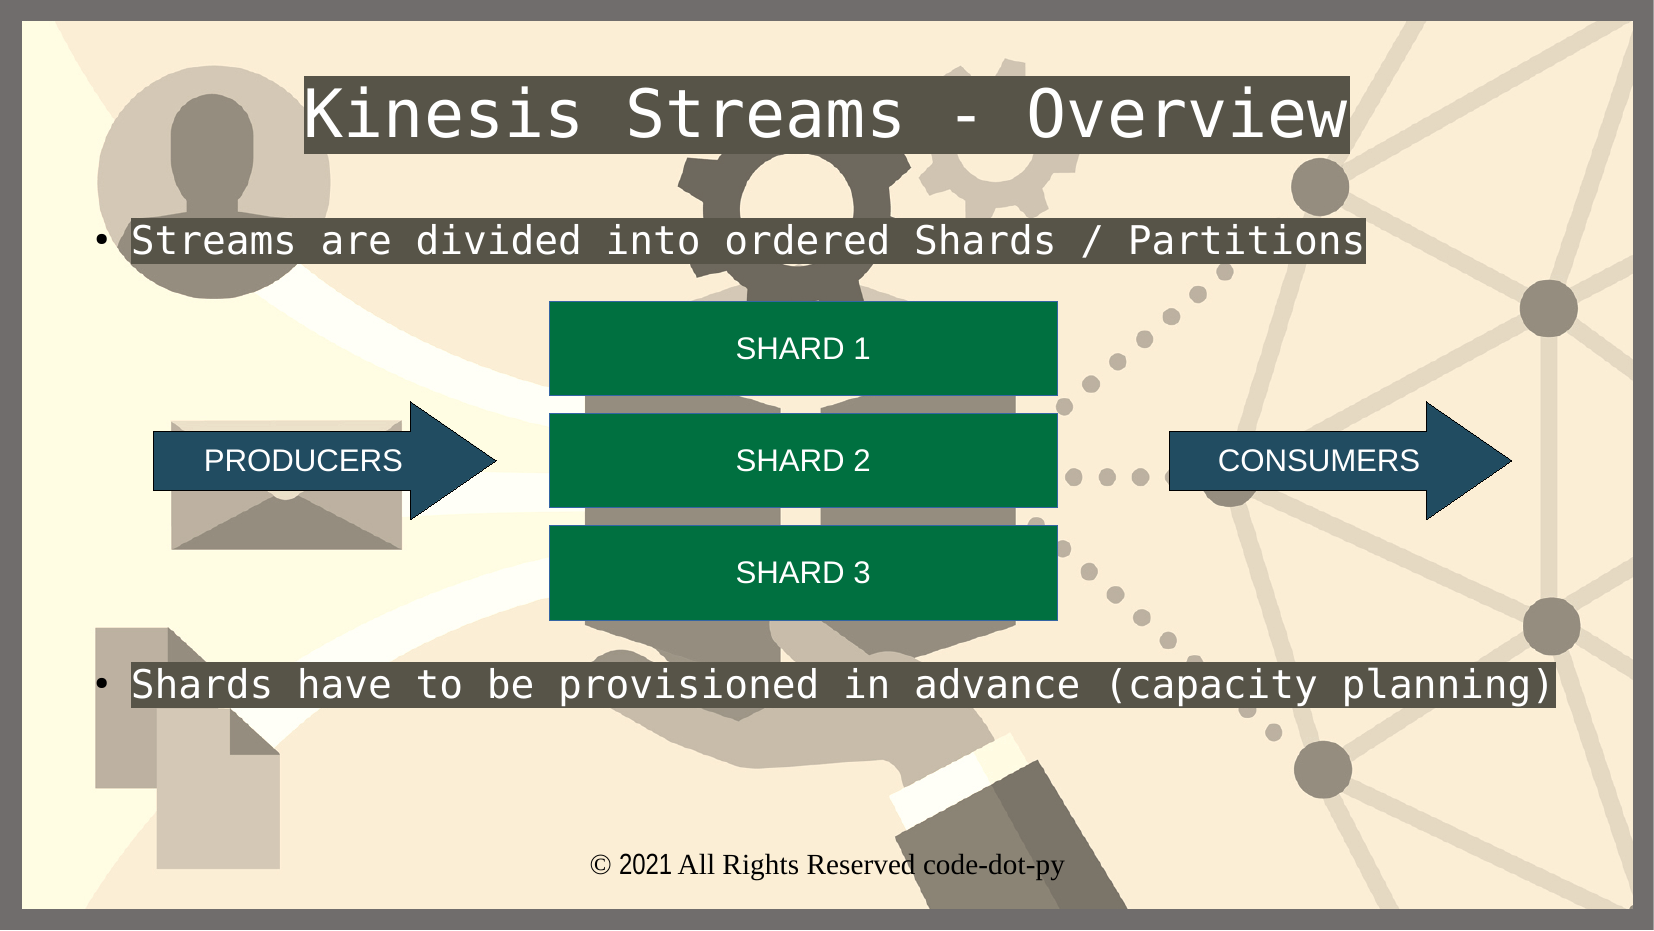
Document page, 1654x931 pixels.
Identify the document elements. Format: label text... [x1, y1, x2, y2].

list Streams are divided into ordered Shards / Partitions Shards have to be provisioned in advance (capacity planning) [82, 217, 1571, 758]
title Kinesis Streams - Overview [82, 37, 1571, 193]
text_box PRODUCERS [153, 401, 497, 520]
text_box SHARD 2 [549, 413, 1058, 508]
picture [0, 0, 1654, 930]
text_box SHARD 1 [549, 301, 1058, 396]
text_box SHARD 3 [549, 525, 1058, 621]
text_box CONSUMERS [1169, 401, 1512, 520]
